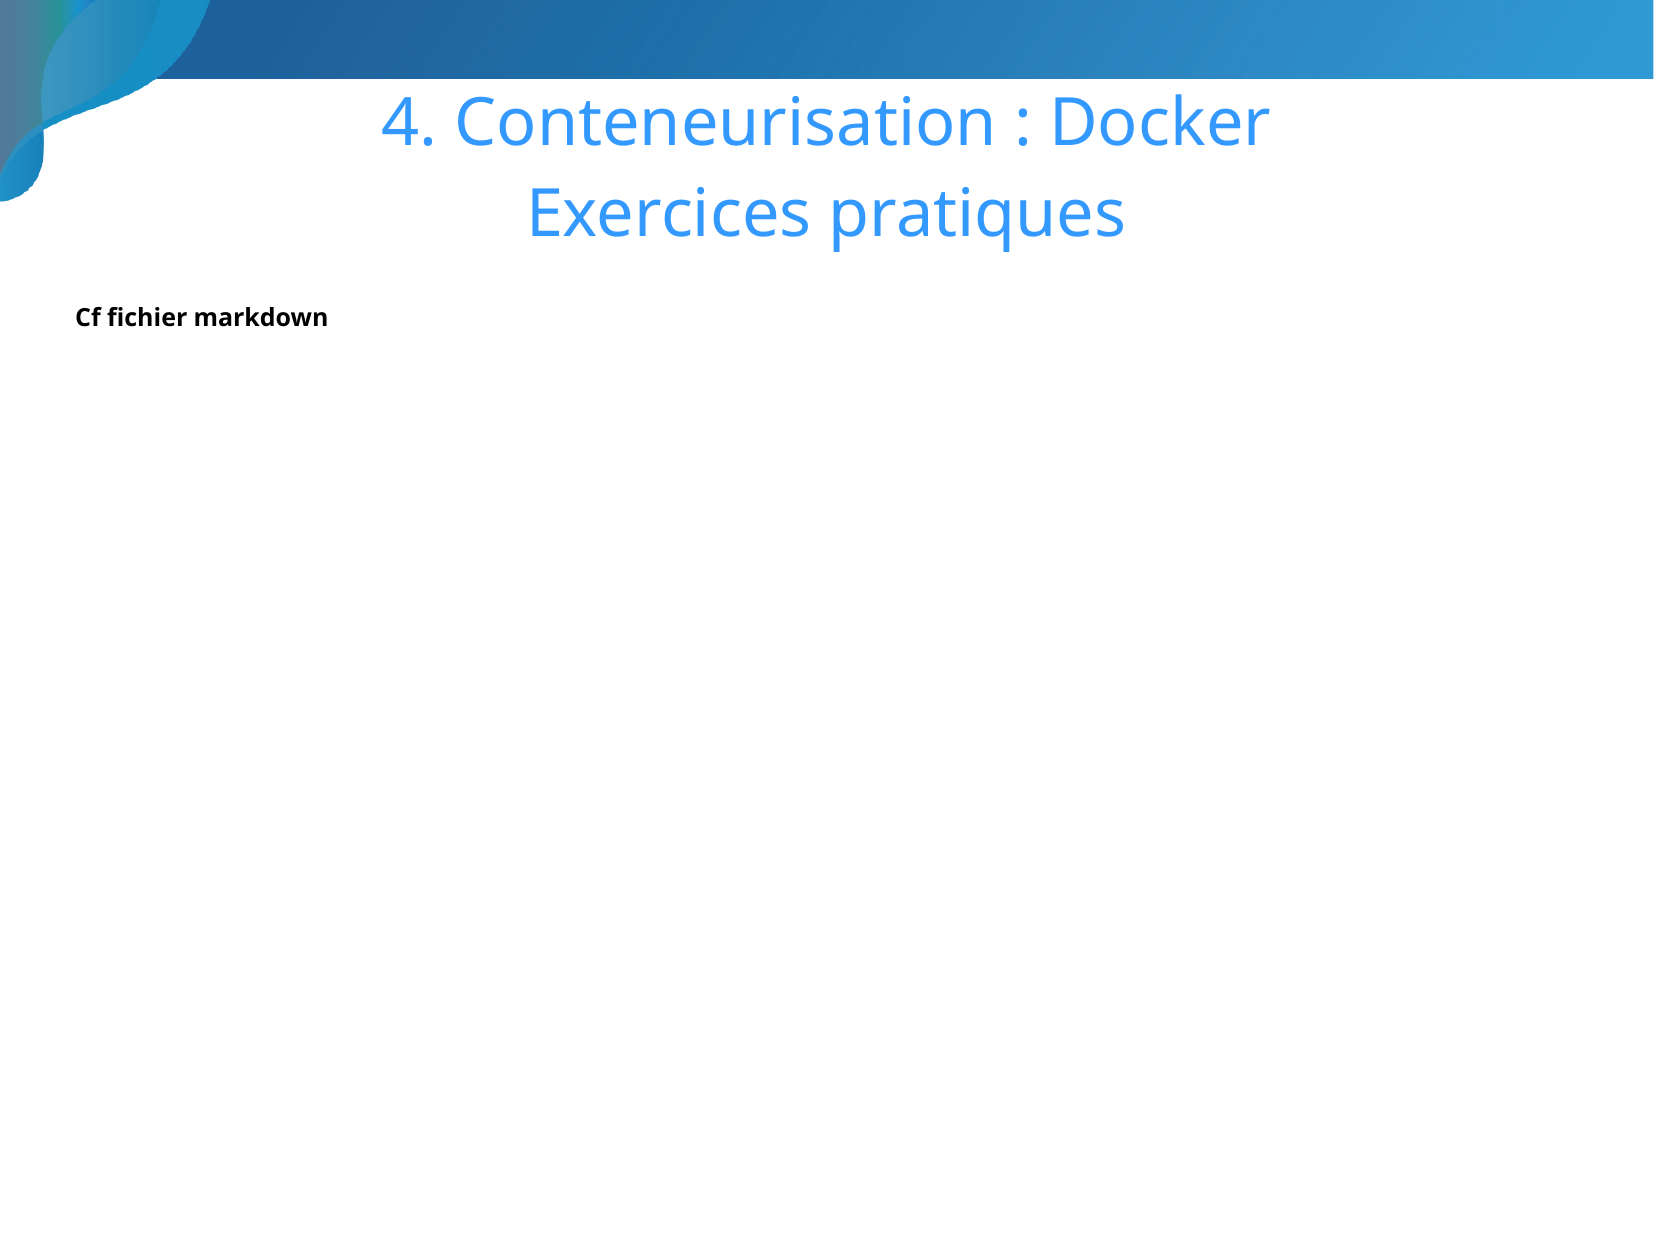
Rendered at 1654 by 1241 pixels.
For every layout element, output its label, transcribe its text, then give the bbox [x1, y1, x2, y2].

title 4. Conteneurisation : Docker Exercices pratiques [82, 68, 1571, 261]
list Cf fichier markdown [75, 300, 1576, 1088]
picture [0, 0, 1654, 1241]
